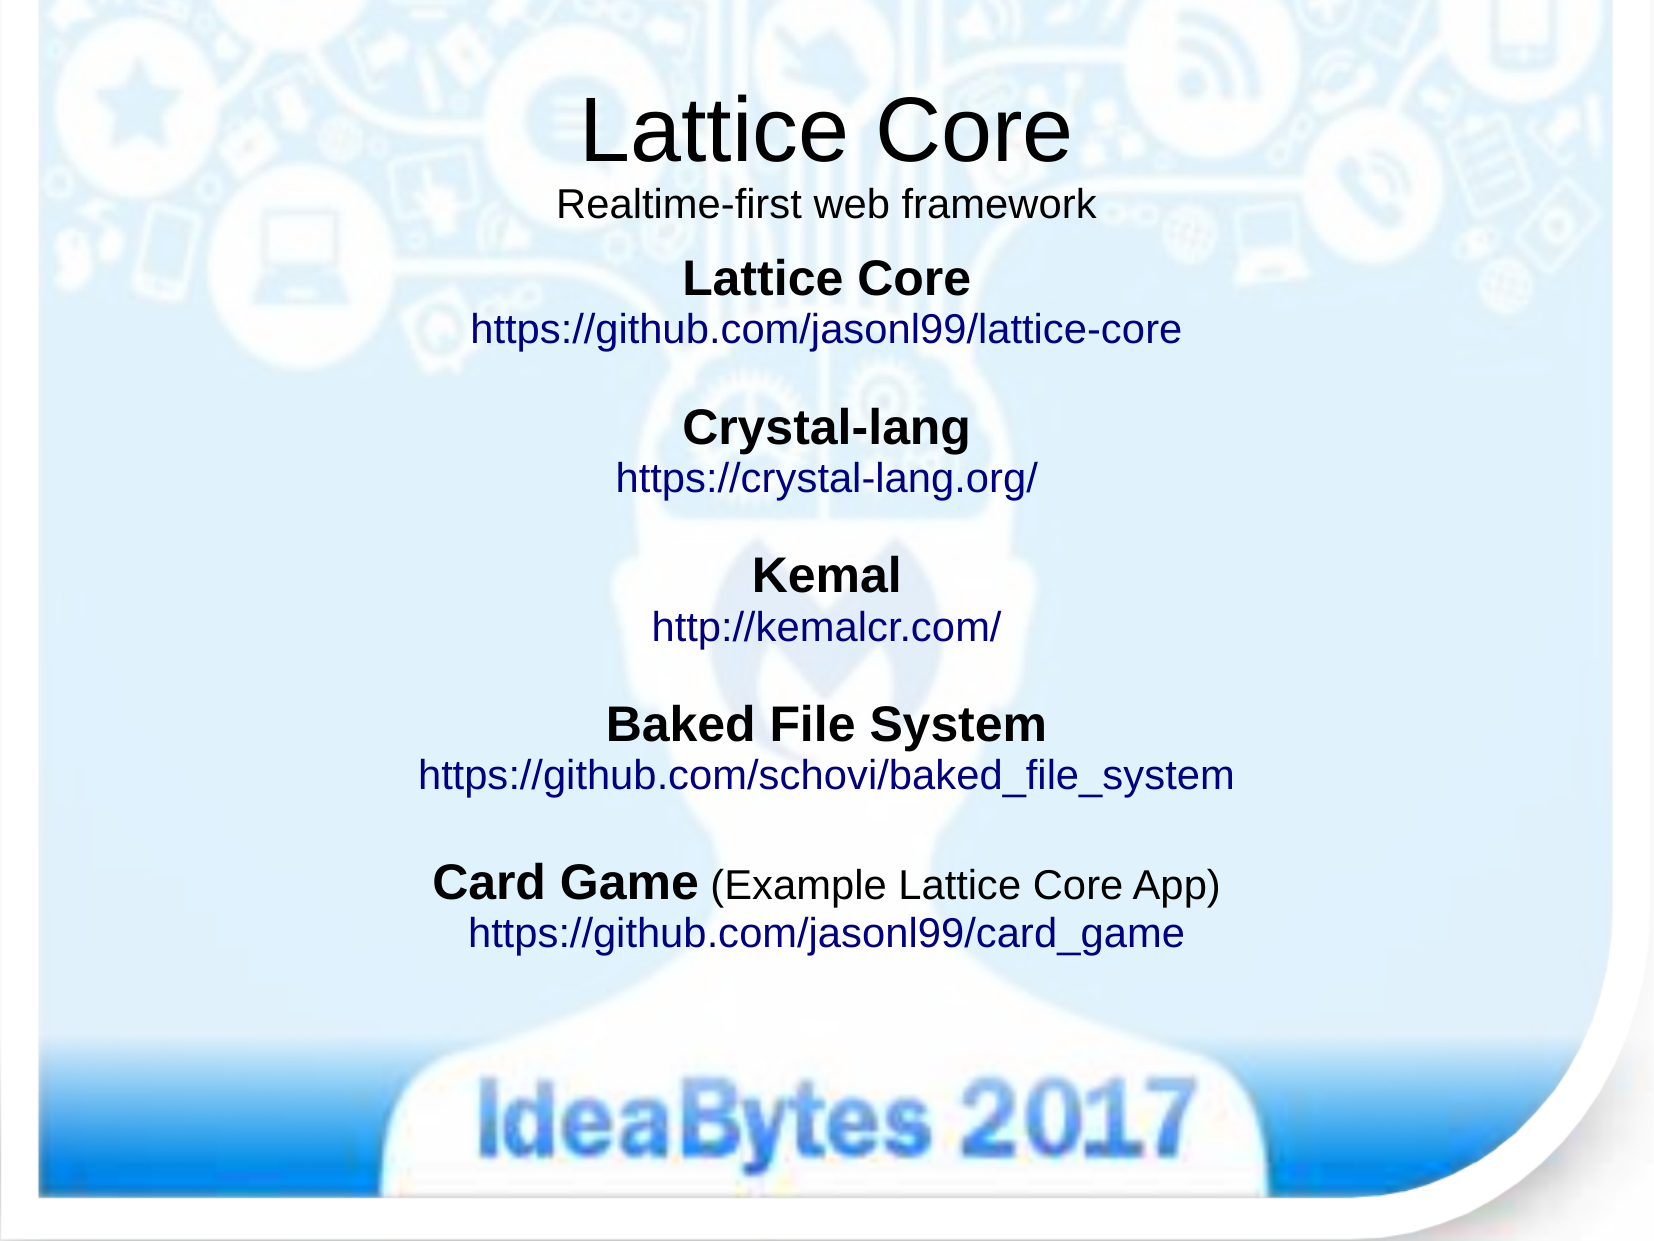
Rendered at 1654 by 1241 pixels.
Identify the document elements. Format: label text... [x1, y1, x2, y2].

subtitle Lattice Core https://github.com/jasonl99/lattice-core Crystal-lang https://crystal-lang.org/ Kemal http://kemalcr.com/ Baked File System https://github.com/schovi/baked_file_system Card Game (Example Lattice Core App) https://github.com/jasonl99/card_game [82, 250, 1571, 1050]
picture [0, 0, 1654, 1241]
title Lattice Core Realtime-first web framework [82, 49, 1571, 250]
